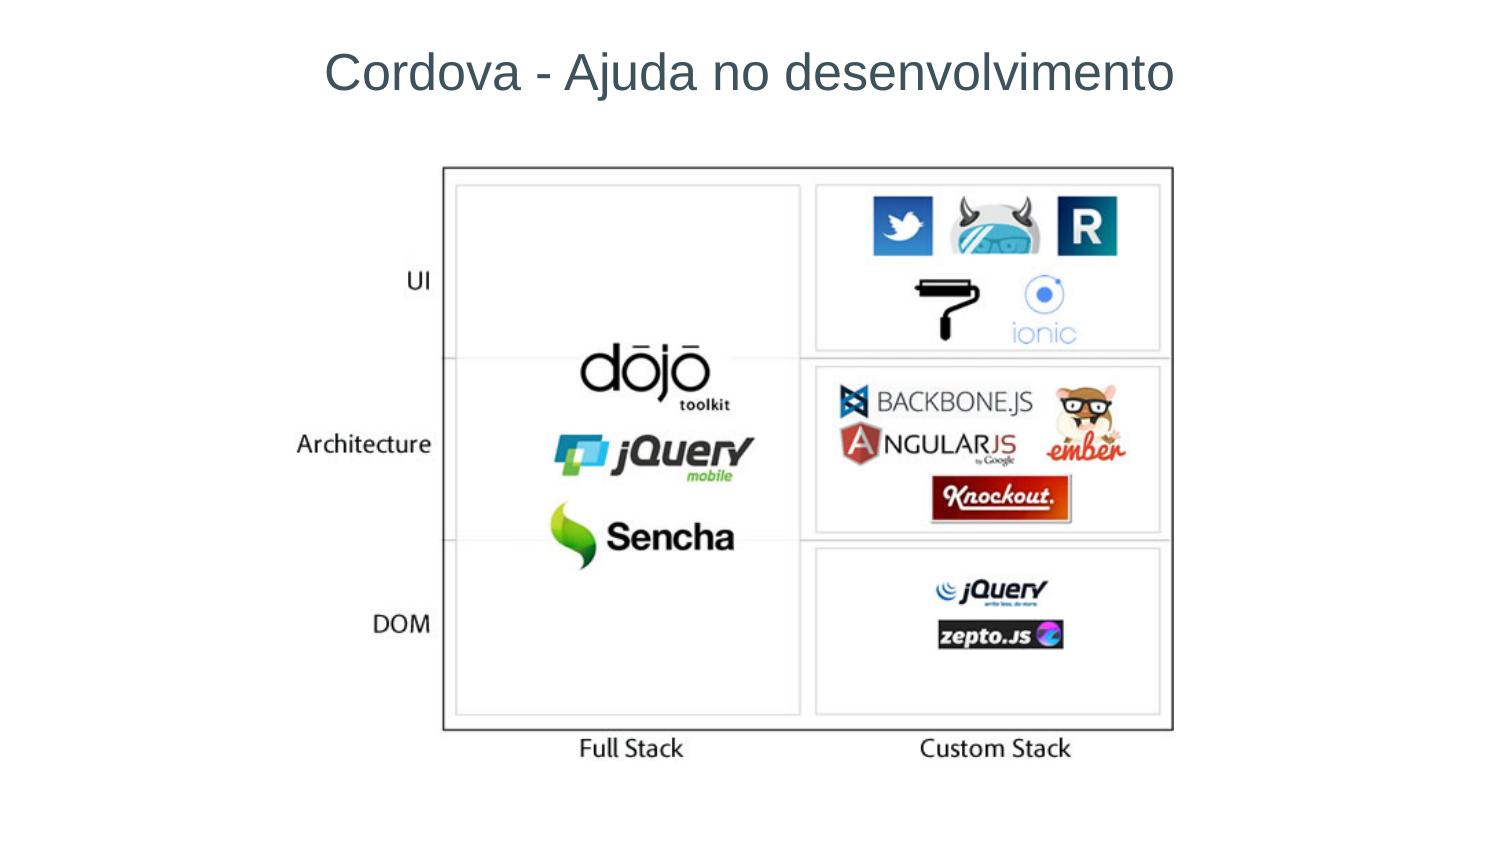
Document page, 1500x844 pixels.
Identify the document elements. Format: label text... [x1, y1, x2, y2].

picture [271, 144, 1229, 786]
text_box Cordova - Ajuda no desenvolvimento [142, 23, 1358, 144]
